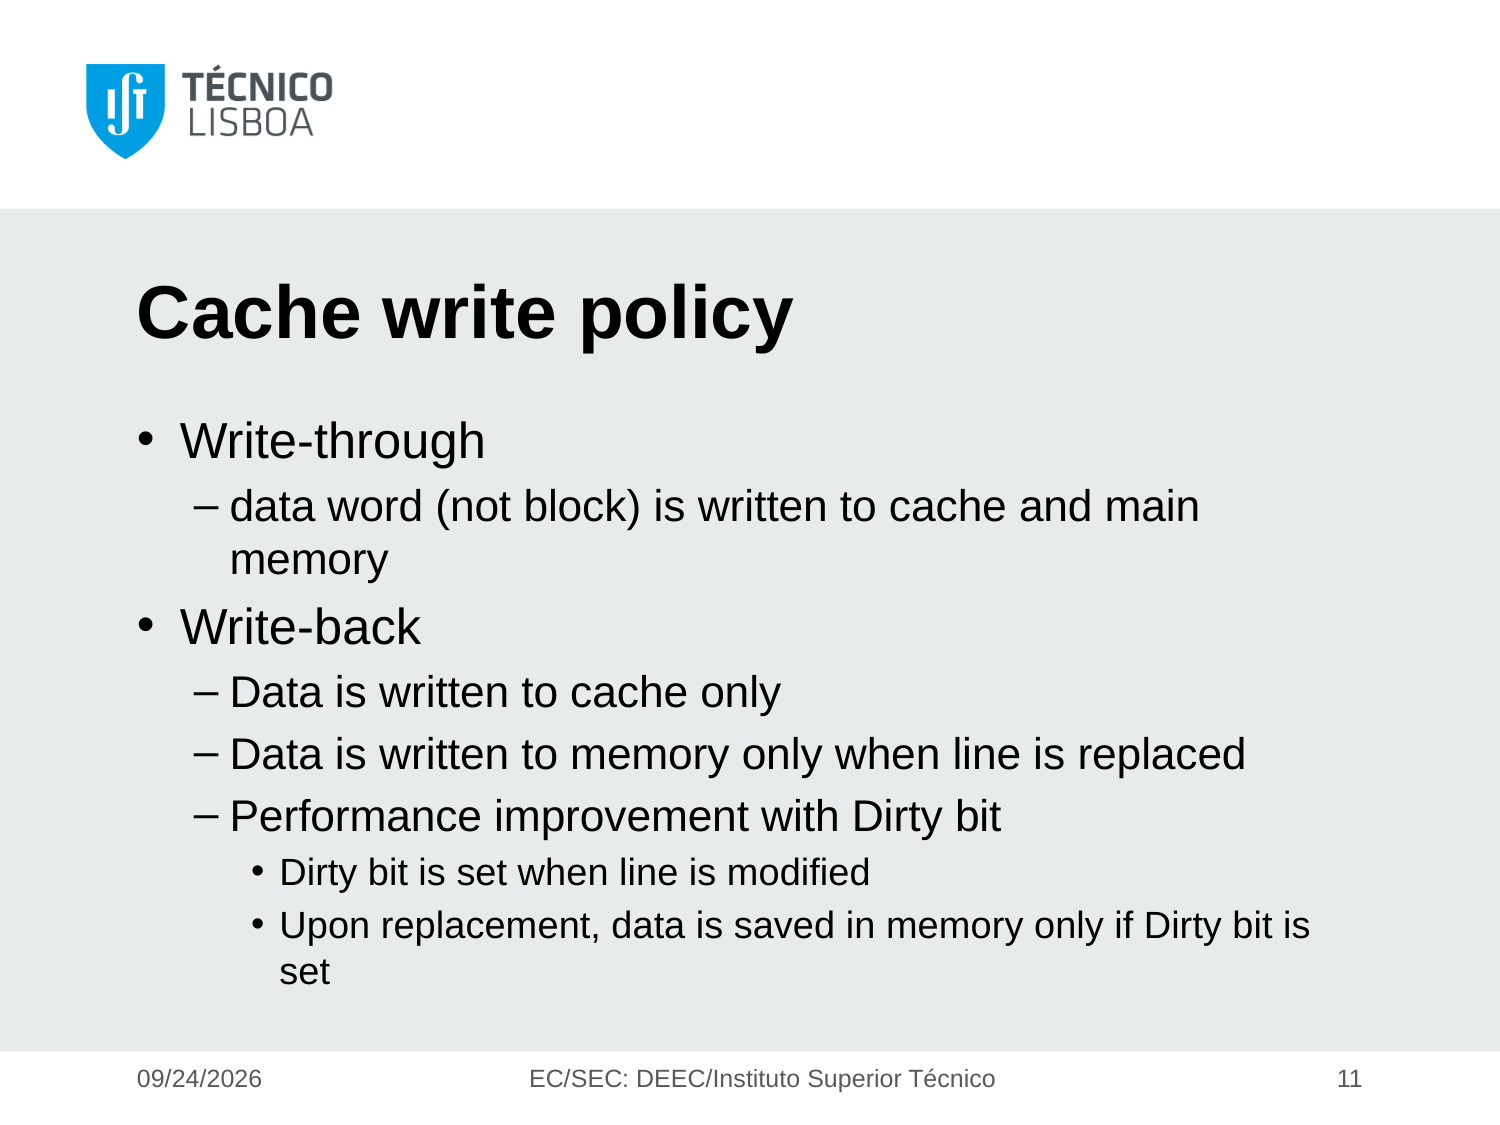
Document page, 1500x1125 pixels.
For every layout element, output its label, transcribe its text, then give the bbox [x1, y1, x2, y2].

picture [0, 0, 1500, 1125]
title Cache write policy [121, 237, 1378, 381]
list Write-through data word (not block) is written to cache and main memory Write-back Data is written to cache only Data is written to memory only when line is replaced Performance improvement with Dirty bit Dirty bit is set when line is modified Upon replacement, data is saved in memory only if Dirty bit is set [121, 400, 1378, 1005]
footer EC/SEC: DEEC/Instituto Superior Técnico [512, 1052, 1021, 1103]
slide_number 01/19/2019 [121, 1052, 425, 1103]
slide_number <number> [1077, 1052, 1378, 1103]
